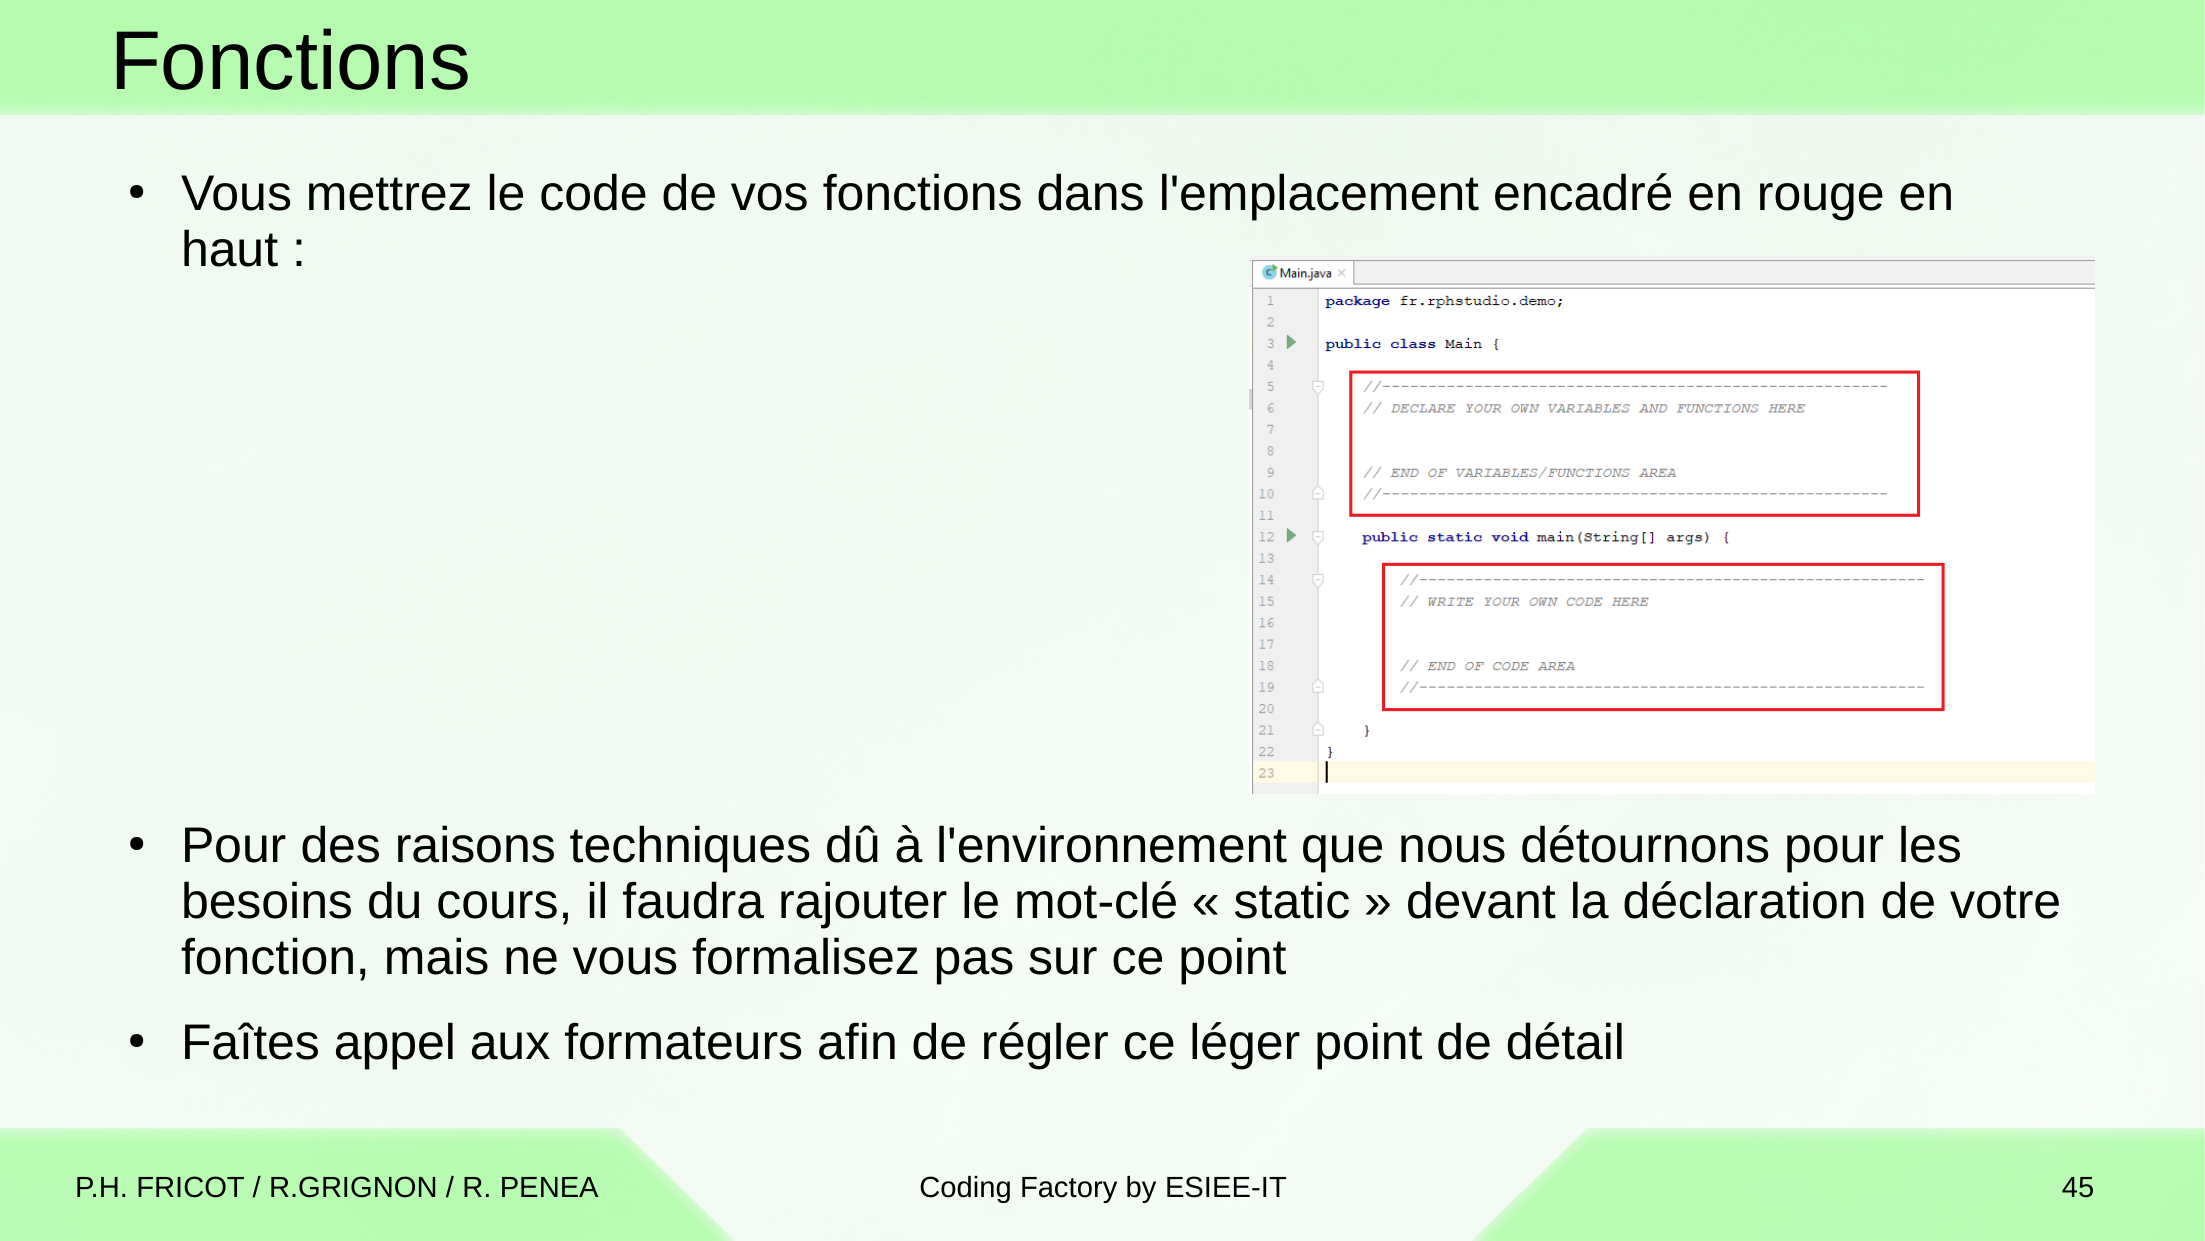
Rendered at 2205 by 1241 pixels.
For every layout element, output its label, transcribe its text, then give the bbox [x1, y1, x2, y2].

picture [0, 0, 2205, 1241]
list Vous mettrez le code de vos fonctions dans l'emplacement encadré en rouge en haut : Pour des raisons techniques dû à l'environnement que nous détournons pour les besoins du cours, il faudra rajouter le mot-clé « static » devant la déclaration de votre fonction, mais ne vous formalisez pas sur ce point Faîtes appel aux formateurs afin de régler ce léger point de détail [110, 236, 2095, 1071]
title Fonctions [110, 49, 2095, 236]
